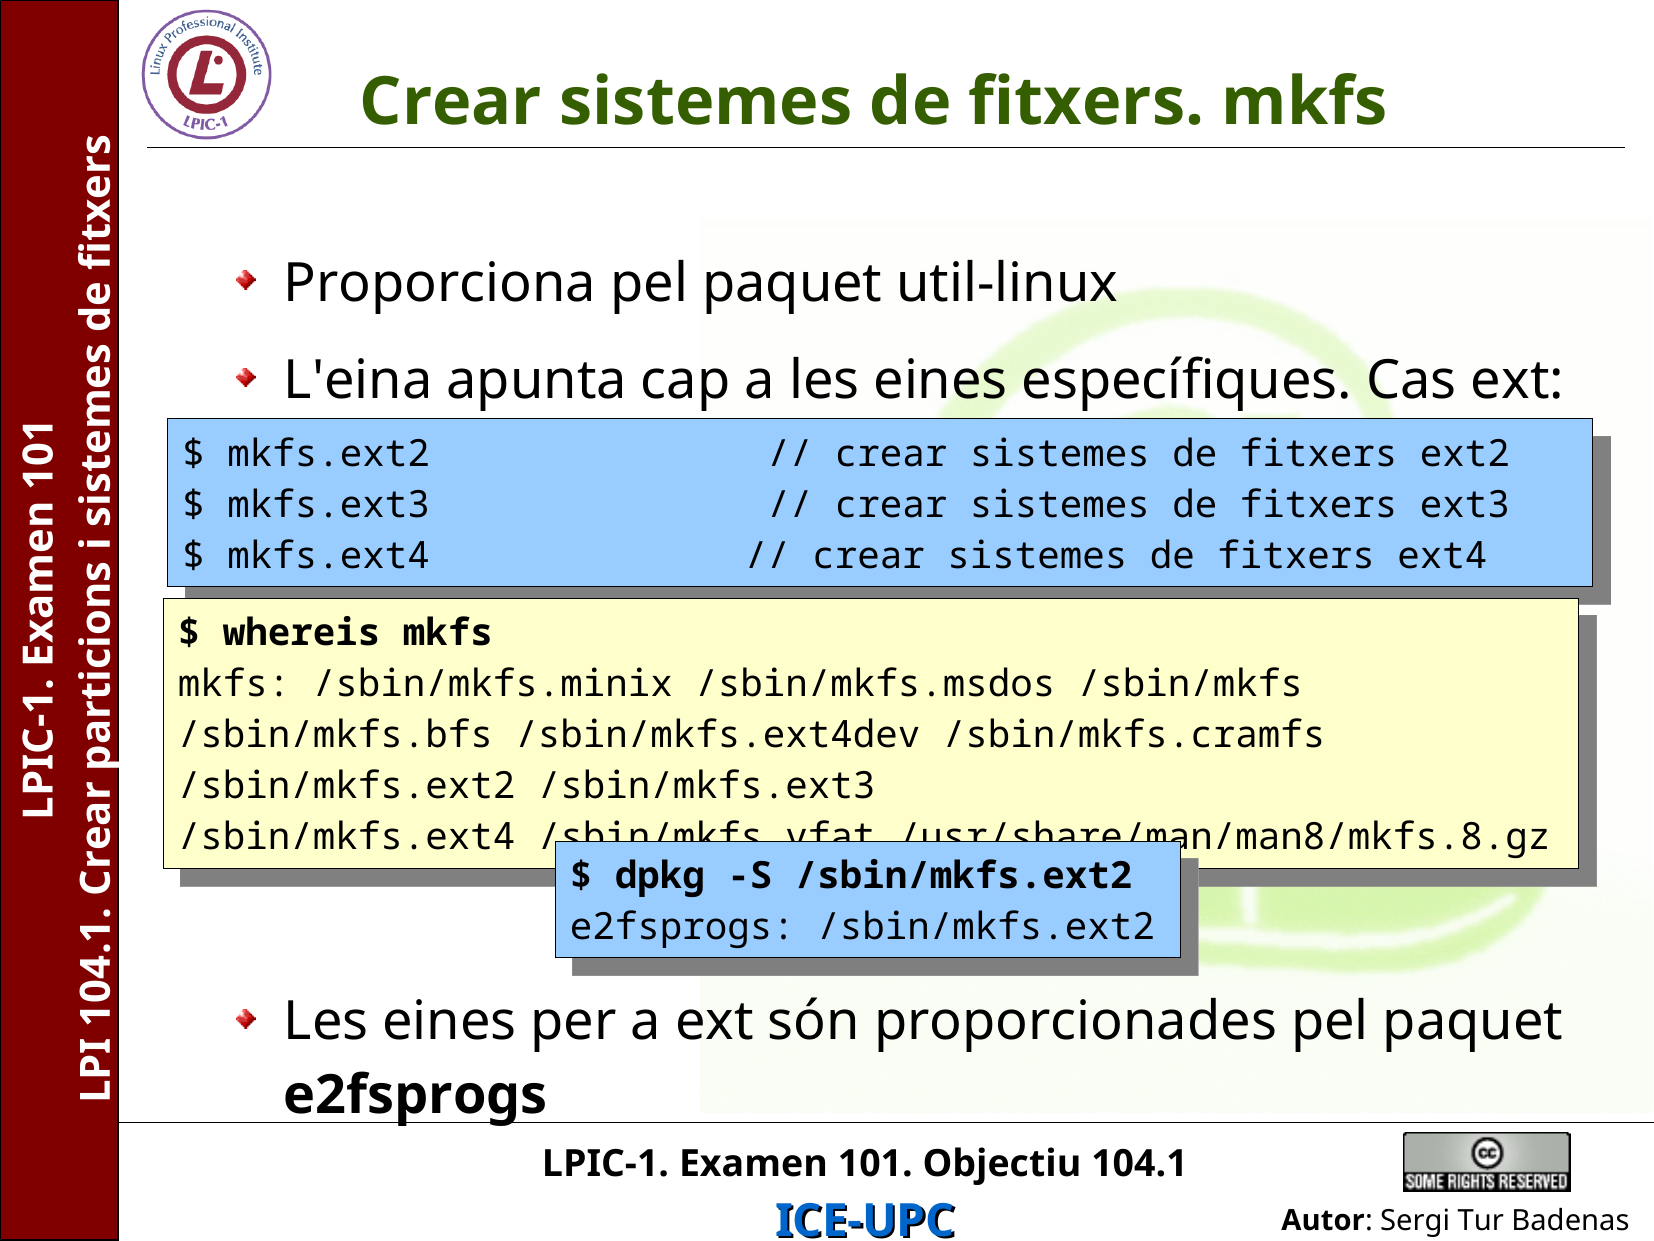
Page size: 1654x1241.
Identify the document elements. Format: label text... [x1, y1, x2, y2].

text_box $ dpkg -S /sbin/mkfs.ext2 e2fsprogs: /sbin/mkfs.ext2 [555, 841, 1181, 931]
title Crear sistemes de fitxers. mkfs [129, 55, 1619, 142]
picture [135, 5, 277, 55]
text_box $ mkfs.ext2 // crear sistemes de fitxers ext2 $ mkfs.ext3 // crear sistemes de fitxers ext3 $ mkfs.ext4 // crear sistemes de fitxers ext4 [167, 418, 1593, 546]
text_box $ whereis mkfs mkfs: /sbin/mkfs.minix /sbin/mkfs.msdos /sbin/mkfs /sbin/mkfs.bfs /sbin/mkfs.ext4dev /sbin/mkfs.cramfs /sbin/mkfs.ext2 /sbin/mkfs.ext3 /sbin/mkfs.ext4 /sbin/mkfs.vfat /usr/share/man/man8/mkfs.8.gz [163, 598, 1579, 801]
list Proporciona pel paquet util-linux L'eina apunta cap a les eines específiques. Cas ext: Les eines per a ext són proporcionades pel paquet e2fsprogs [141, 242, 1630, 1193]
picture [700, 217, 1654, 1113]
